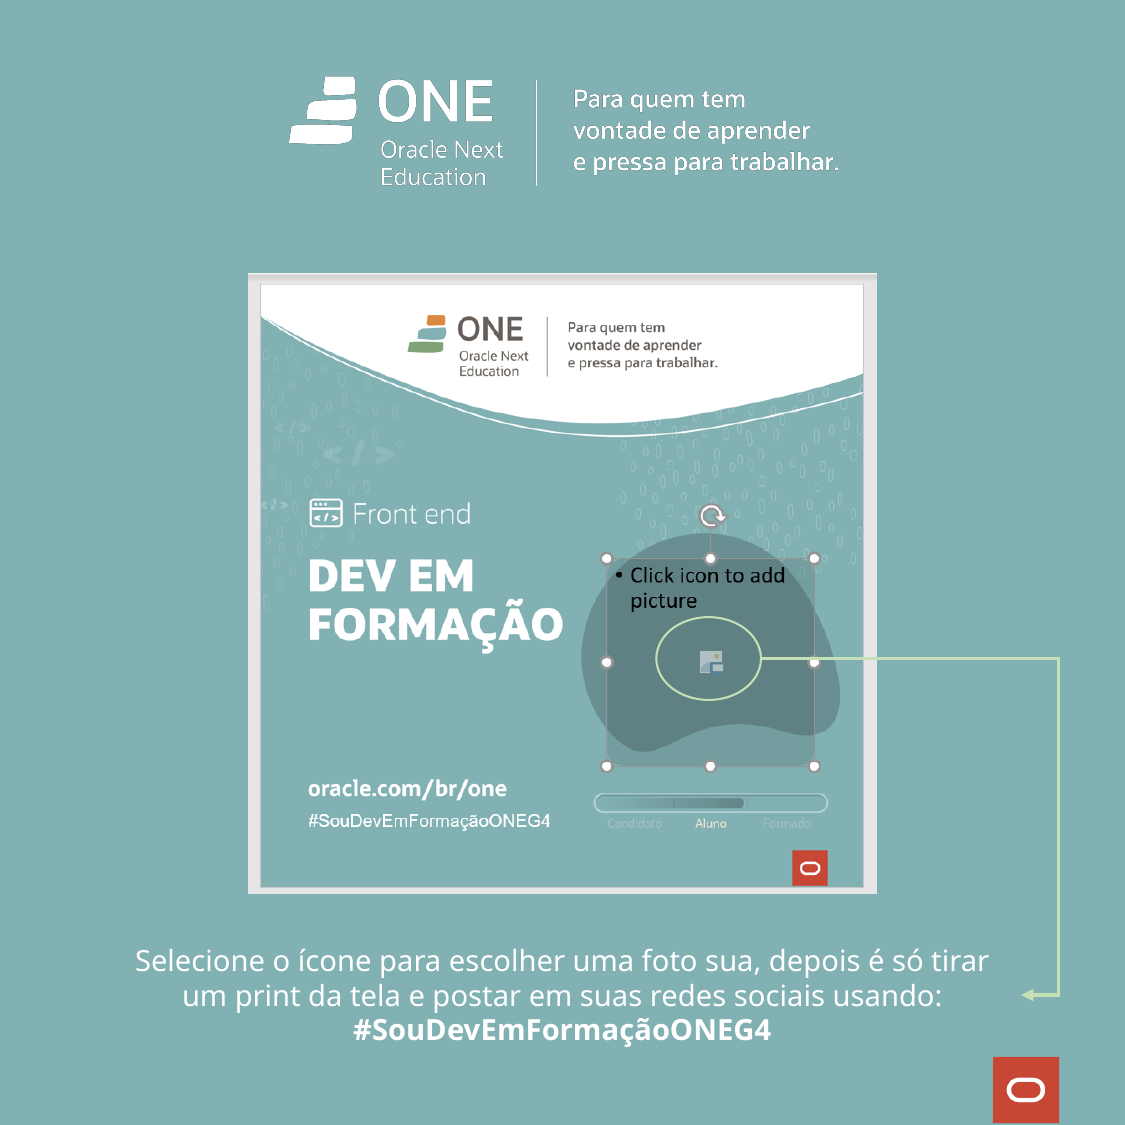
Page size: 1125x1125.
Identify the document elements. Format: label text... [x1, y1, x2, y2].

text_box Selecione o ícone para escolher uma foto sua, depois é só tirar um print da tela e postar em suas redes sociais usando: #SouDevEmFormaçãoONEG4 [103, 934, 1022, 1055]
picture [287, 74, 838, 191]
picture [0, 1016, 1125, 1125]
picture [248, 273, 877, 894]
picture [658, 619, 759, 698]
text_box [0, 0, 1125, 1016]
